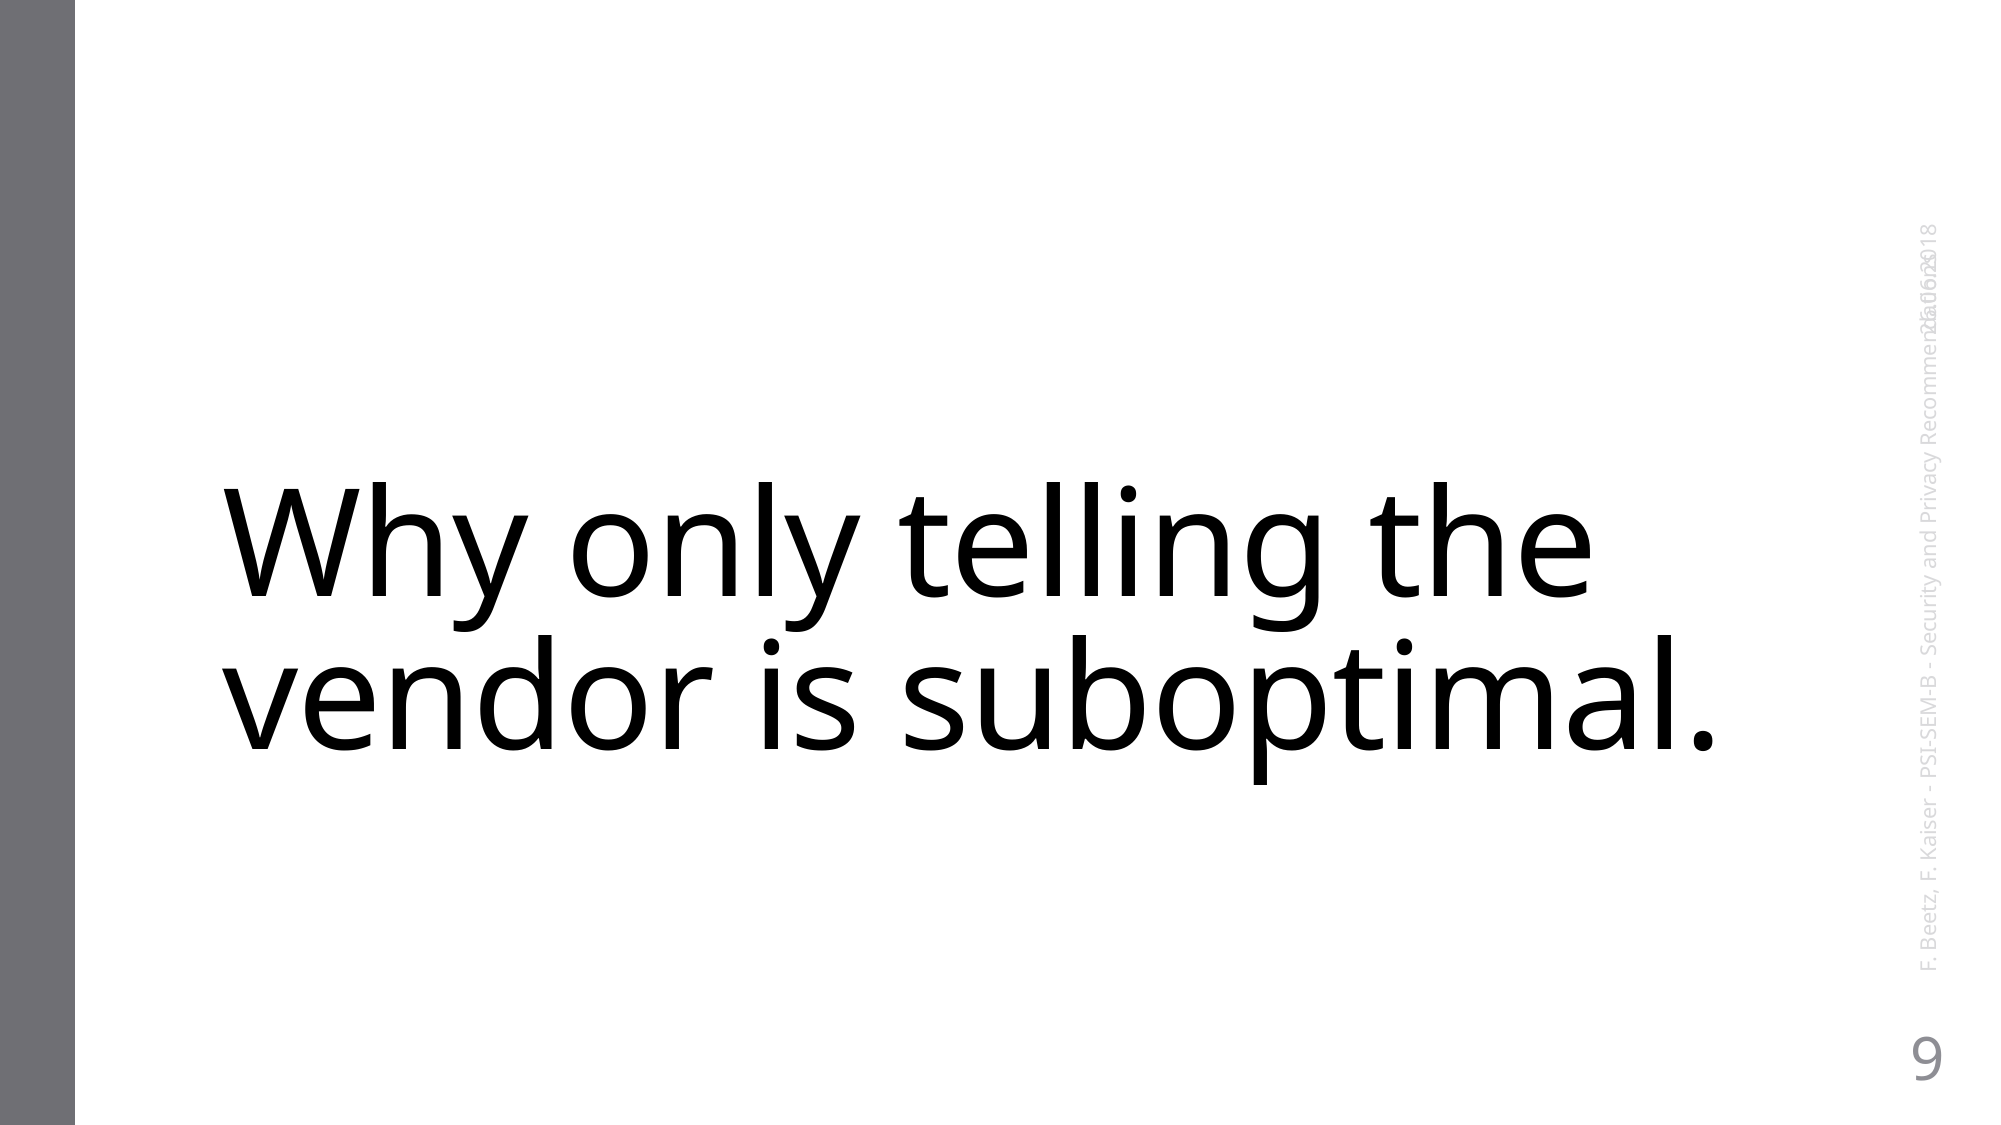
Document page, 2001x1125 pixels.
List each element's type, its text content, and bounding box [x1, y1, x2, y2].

slide_number 10 [1852, 1012, 2000, 1110]
footer F. Beetz, F. Kaiser - PSI-SEM-B - Security and Privacy Recommendations [1897, 37, 1958, 988]
title Why only telling the vendor is suboptimal. [206, 124, 1752, 788]
